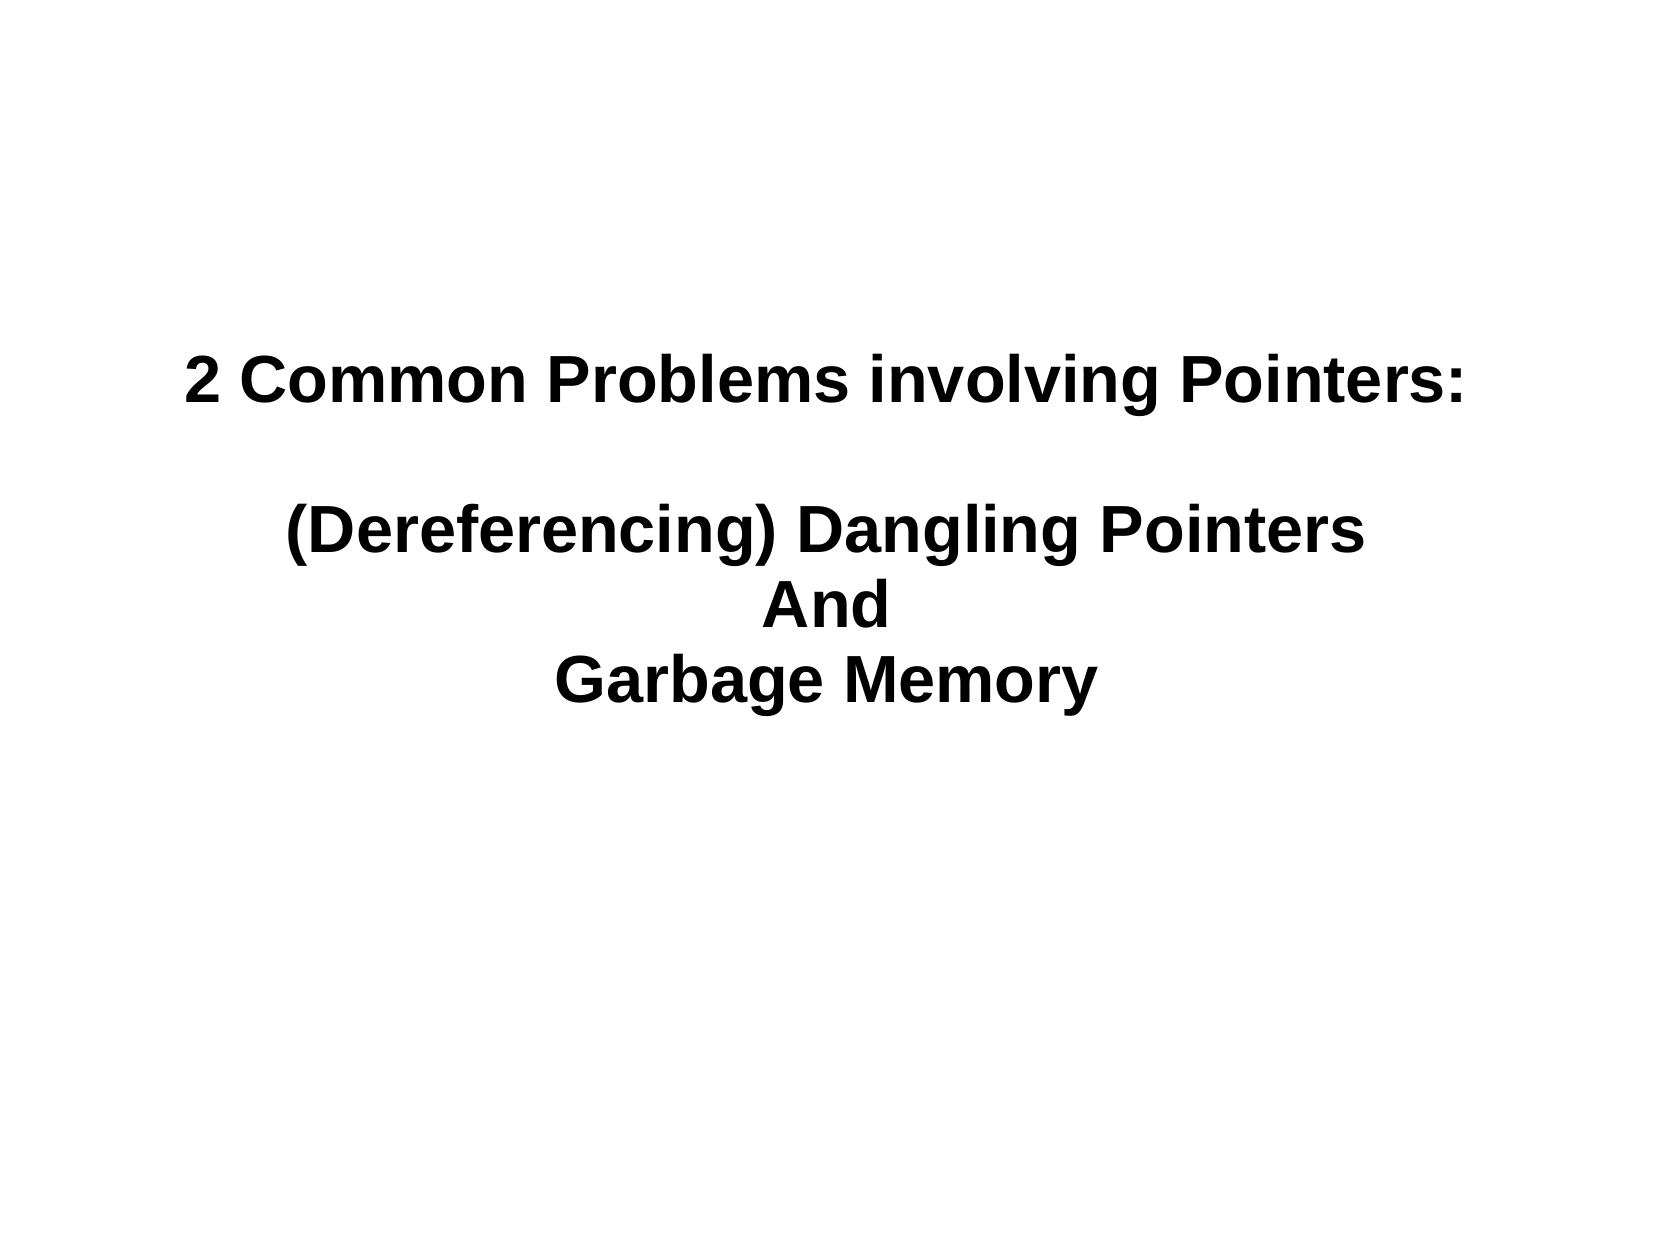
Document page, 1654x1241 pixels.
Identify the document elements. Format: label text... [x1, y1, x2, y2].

subtitle 2 Common Problems involving Pointers: (Dereferencing) Dangling Pointers And Garbage Memory [82, 49, 1571, 1010]
